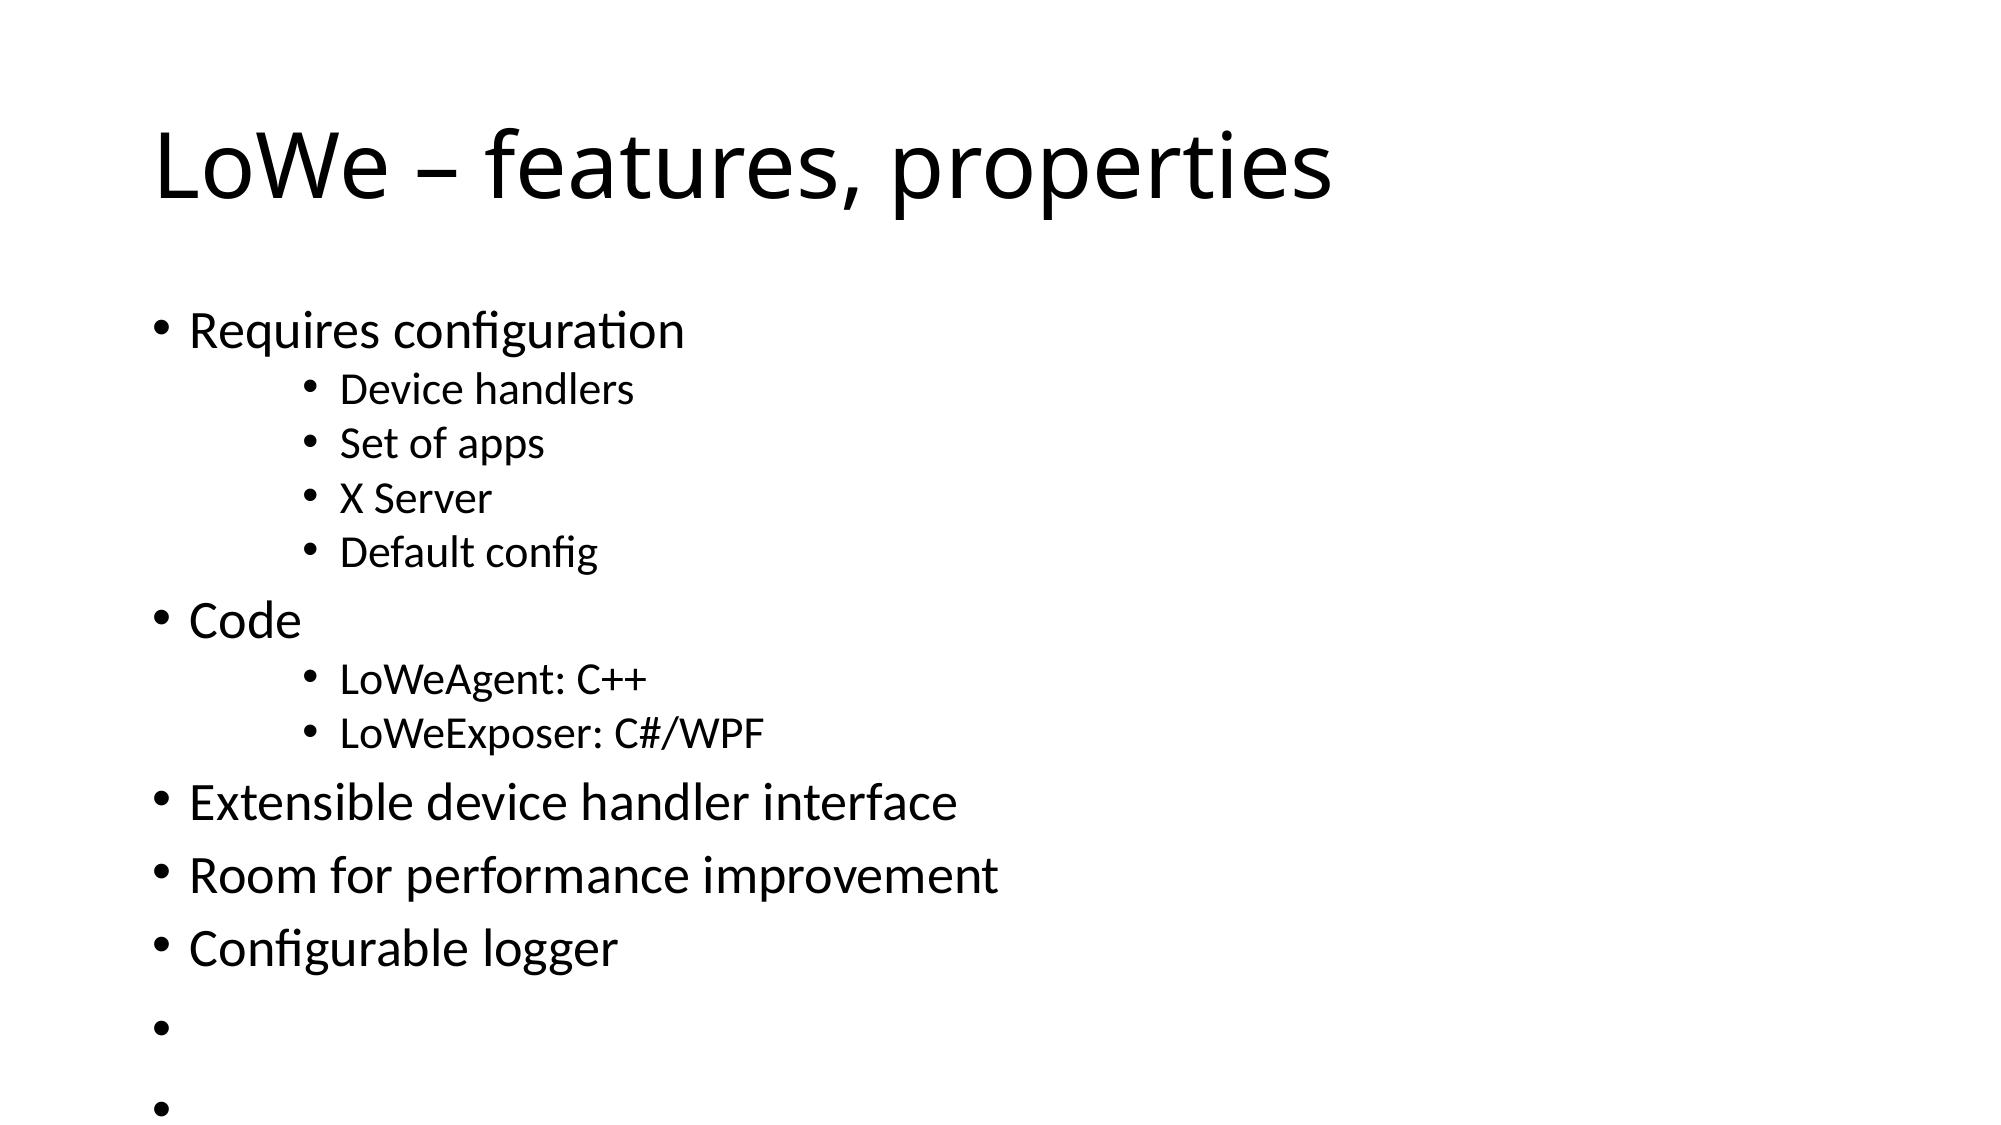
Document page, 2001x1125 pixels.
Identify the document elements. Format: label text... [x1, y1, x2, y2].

list Requires configuration Device handlers Set of apps X Server Default config Code LoWeAgent: C++ LoWeExposer: C#/WPF Extensible device handler interface Room for performance improvement Configurable logger [137, 299, 1863, 1014]
title LoWe – features, properties [137, 59, 1863, 278]
